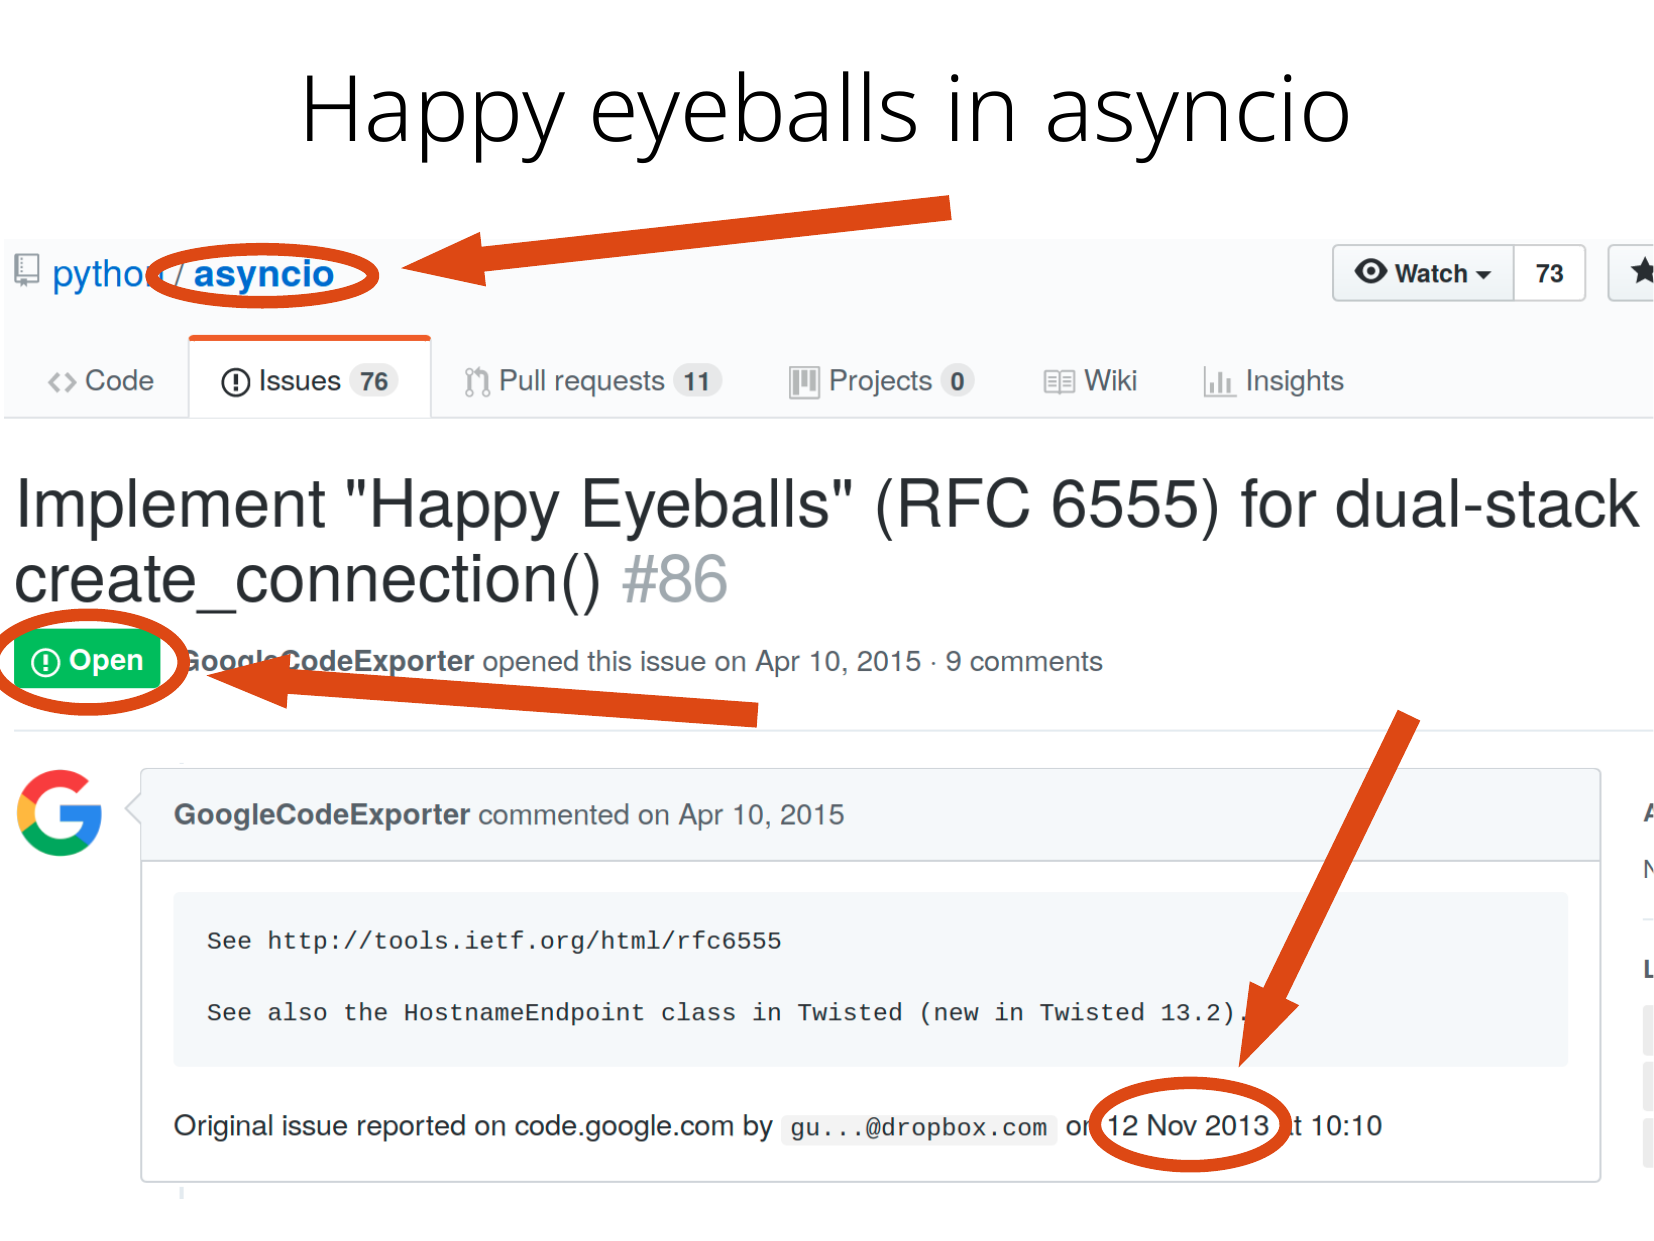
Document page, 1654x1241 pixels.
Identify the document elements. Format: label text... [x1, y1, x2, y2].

picture [481, 239, 542, 246]
picture [4, 239, 1654, 1199]
title Happy eyeballs in asyncio [82, 2, 1571, 210]
picture [4, 622, 177, 703]
